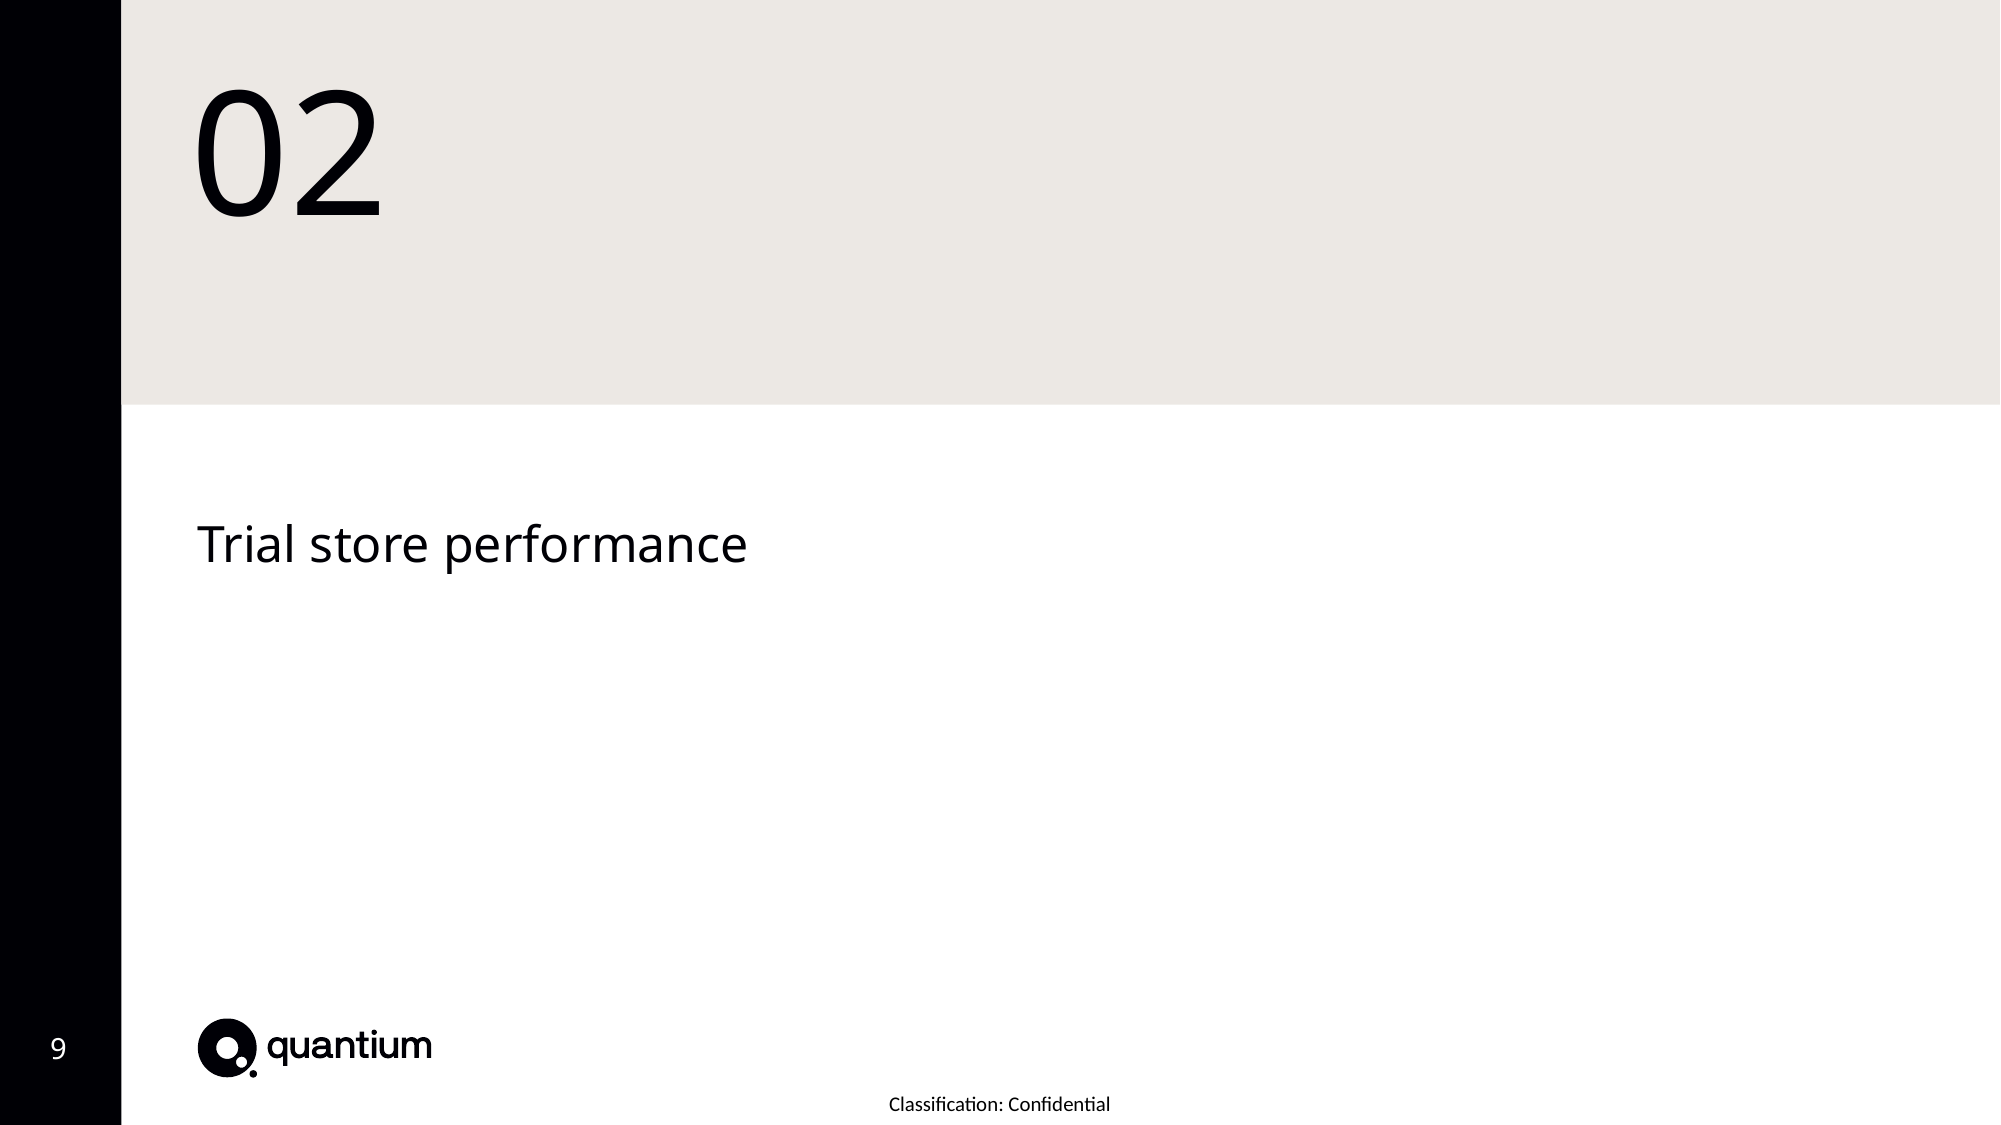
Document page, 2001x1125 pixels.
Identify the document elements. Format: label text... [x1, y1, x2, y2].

list Trial store performance [197, 512, 1103, 925]
title 02 [190, 65, 569, 225]
